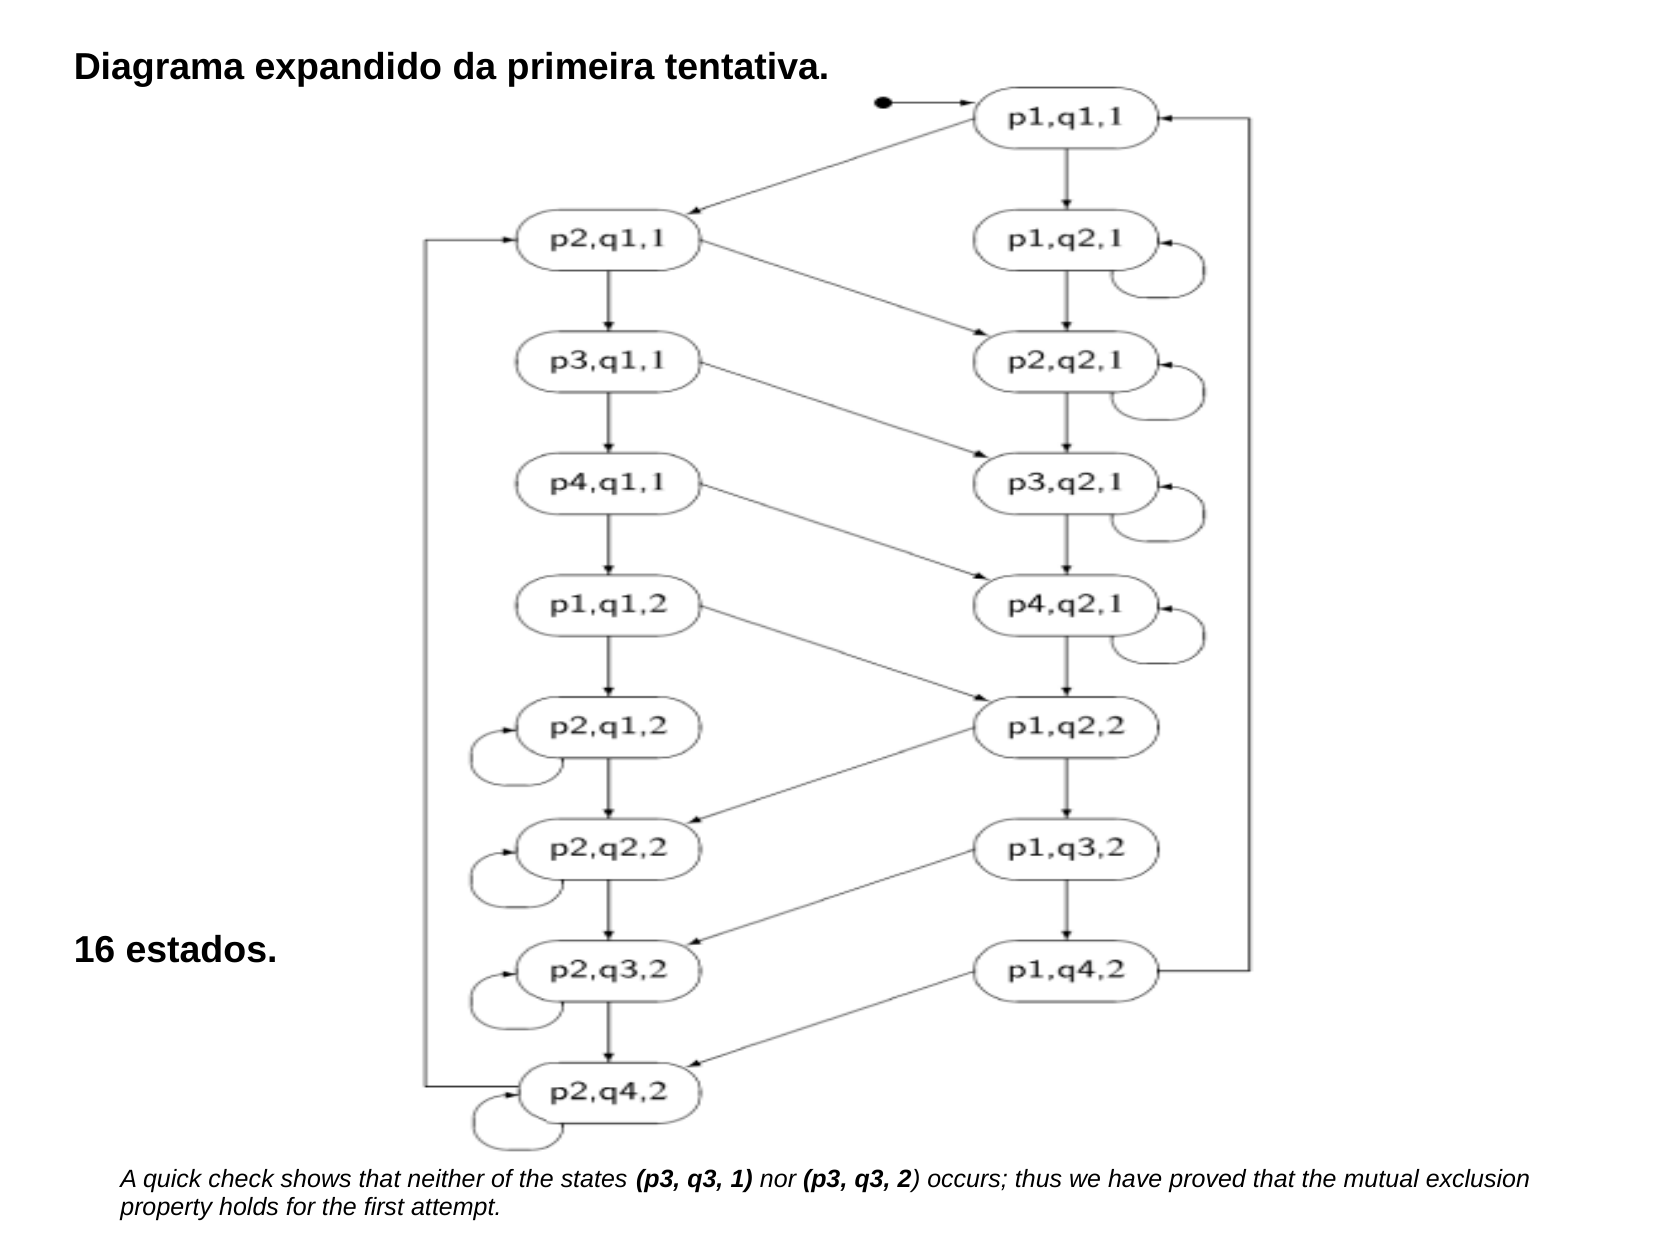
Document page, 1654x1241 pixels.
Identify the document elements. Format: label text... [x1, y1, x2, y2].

text_box A quick check shows that neither of the states (p3, q3, 1) nor (p3, q3, 2) occurs; thus we have proved that the mutual exclusion property holds for the first attempt. [105, 1157, 1619, 1229]
text_box 16 estados. [59, 921, 293, 979]
picture [383, 82, 1294, 1157]
text_box Diagrama expandido da primeira tentativa. [59, 37, 845, 95]
